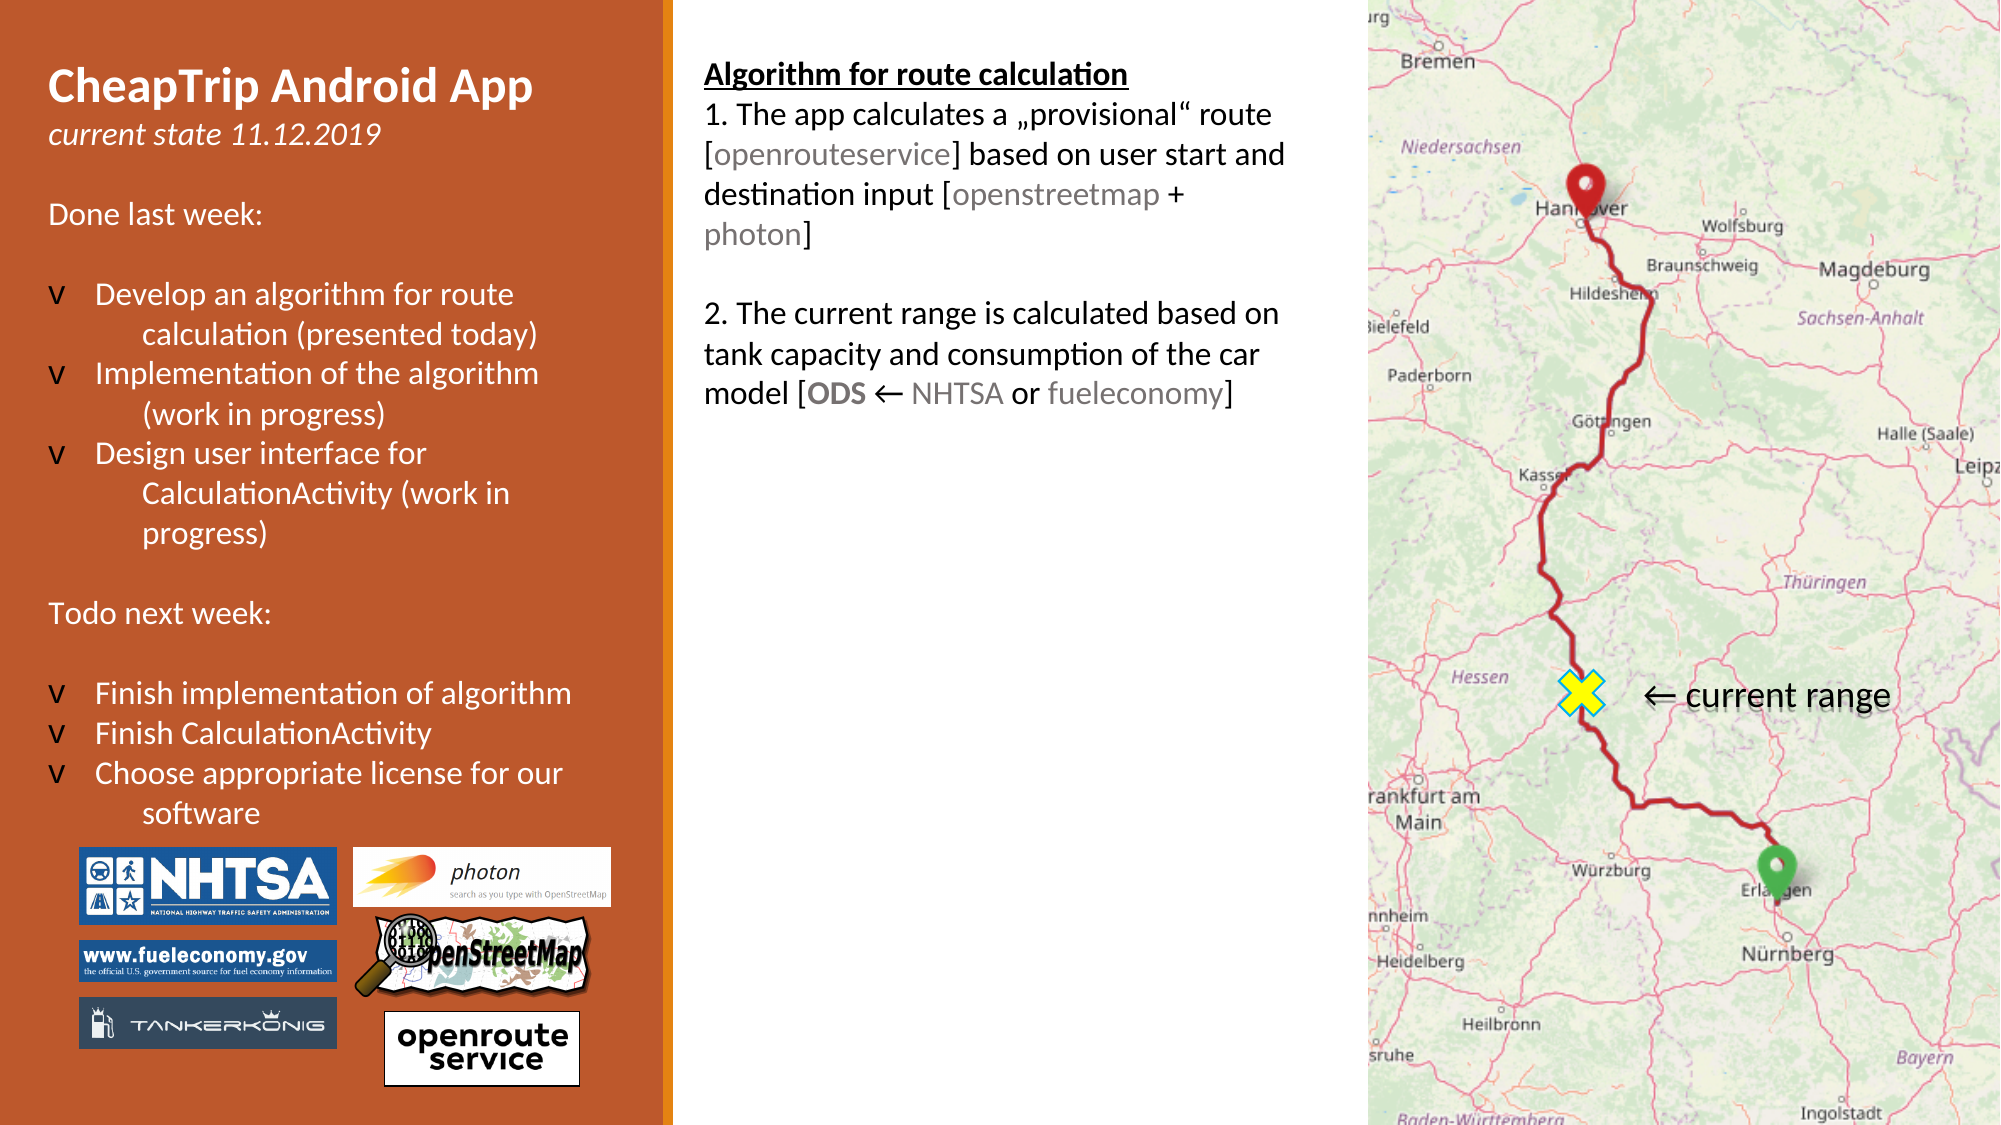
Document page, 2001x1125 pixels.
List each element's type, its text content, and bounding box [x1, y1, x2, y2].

picture [353, 911, 611, 998]
text_box CheapTrip Android App current state 11.12.2019 Done last week: Develop an algorithm for route calculation (presented today) Implementation of the algorithm (work in progress) Design user interface for CalculationActivity (work in progress) Todo next week: Finish implementation of algorithm Finish CalculationActivity Choose appropriate license for our software [33, 44, 640, 888]
picture [353, 888, 611, 907]
text_box Algorithm for route calculation 1. The app calculates a „provisional“ route [openrouteservice] based on user start and destination input [openstreetmap + photon] 2. The current range is calculated based on tank capacity and consumption of the car model [ODS ← NHTSA or fueleconomy] [688, 44, 1313, 424]
picture [1368, 0, 2000, 1125]
picture [385, 1012, 579, 1086]
picture [79, 888, 337, 925]
text_box ← current range [1628, 662, 1911, 724]
text_box [1558, 670, 1605, 716]
picture [79, 940, 337, 982]
picture [79, 997, 337, 1049]
